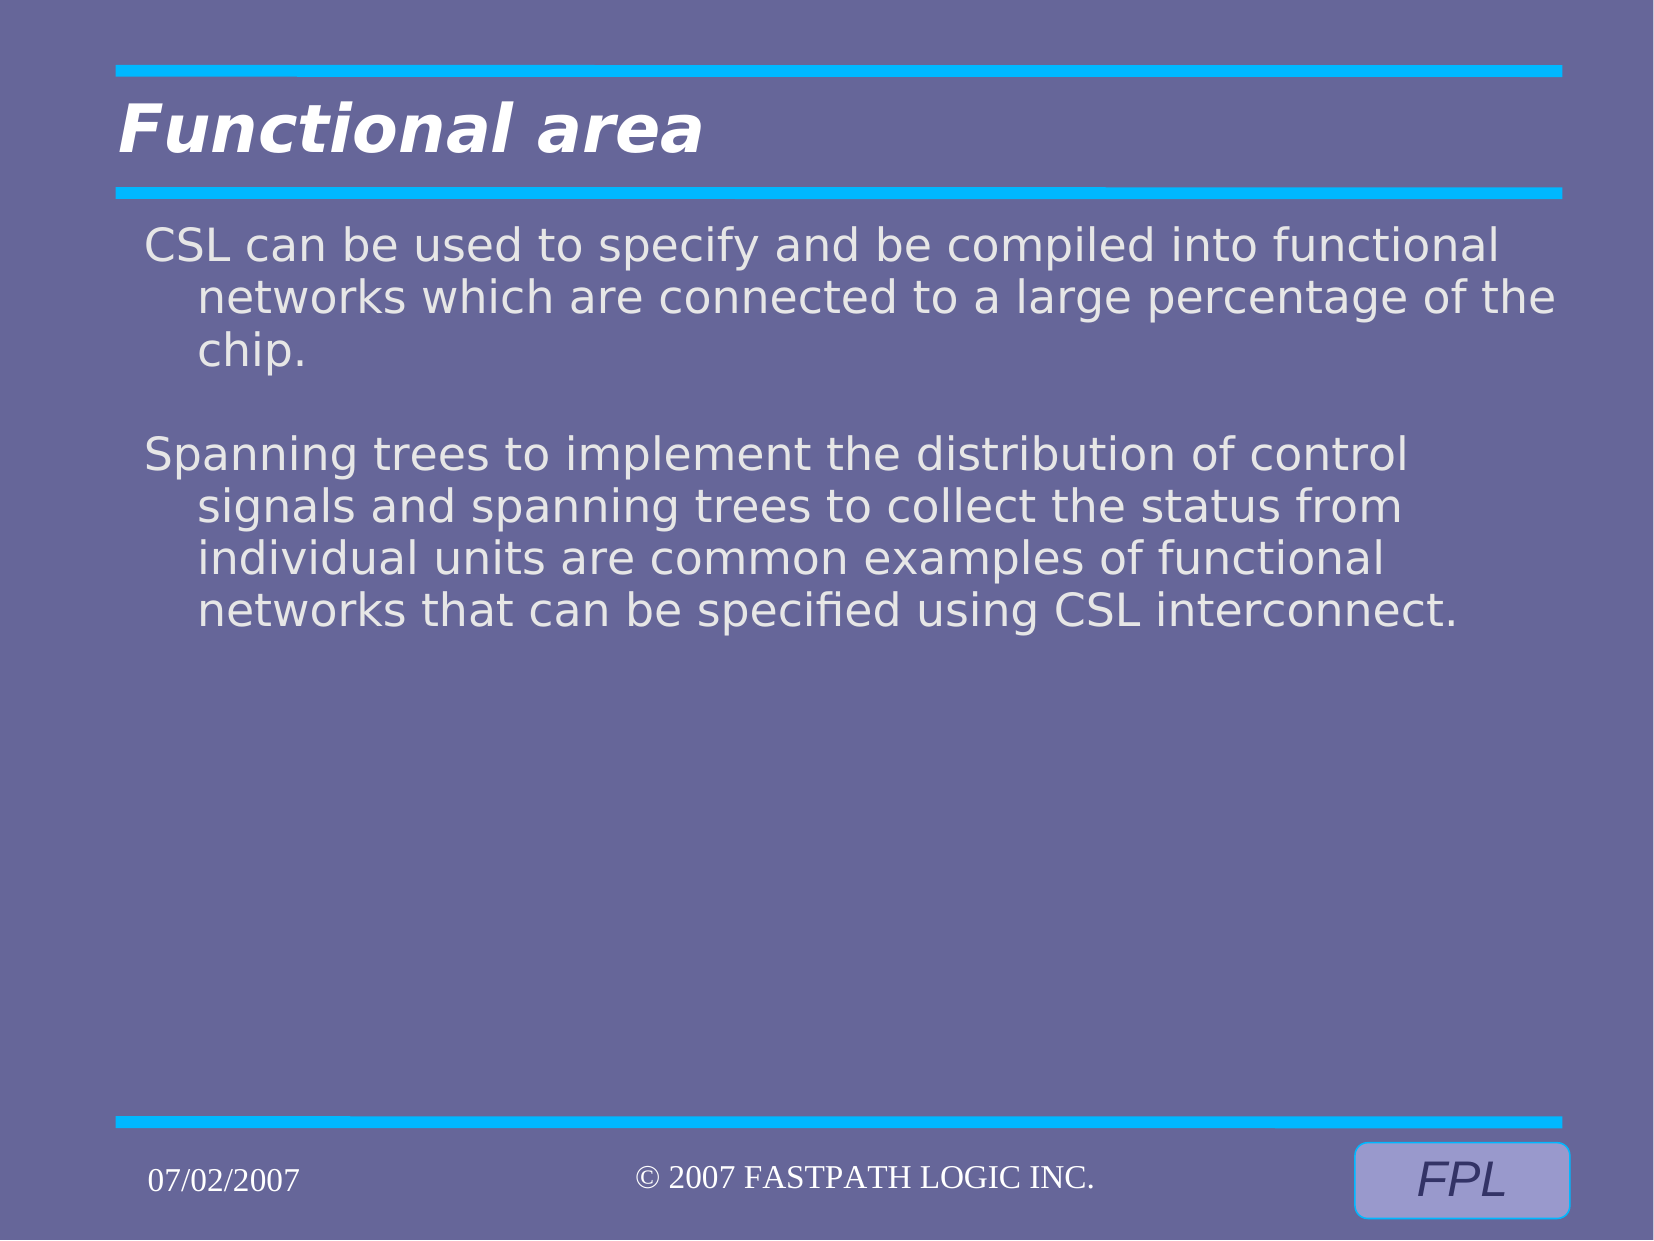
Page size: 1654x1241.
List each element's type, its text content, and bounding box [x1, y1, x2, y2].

list CSL can be used to specify and be compiled into functional networks which are connected to a large percentage of the chip. Spanning trees to implement the distribution of control signals and spanning trees to collect the status from individual units are common examples of functional networks that can be specified using CSL interconnect. [126, 219, 1566, 1132]
title Functional area [118, 41, 1531, 219]
